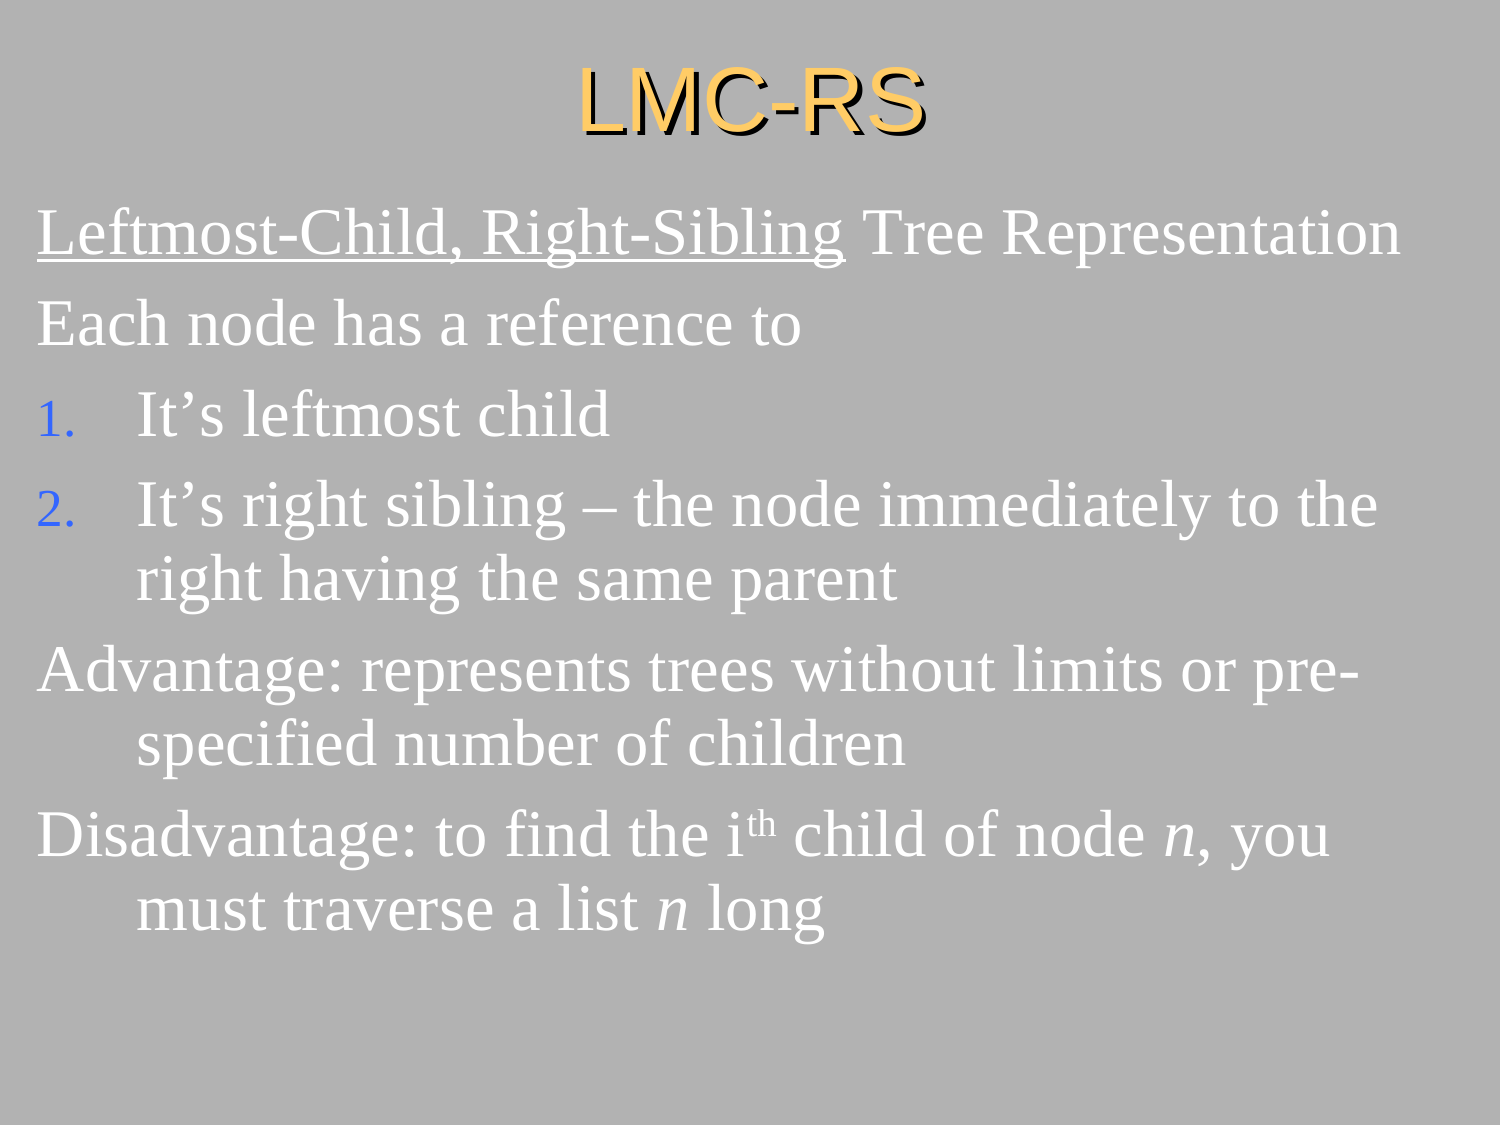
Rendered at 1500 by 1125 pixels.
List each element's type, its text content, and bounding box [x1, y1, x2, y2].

list Leftmost-Child, Right-Sibling Tree Representation Each node has a reference to It’s leftmost child It’s right sibling – the node immediately to the right having the same parent Advantage: represents trees without limits or pre-specified number of children Disadvantage: to find the ith child of node n, you must traverse a list n long [22, 187, 1482, 1026]
title LMC-RS [22, 37, 1480, 163]
